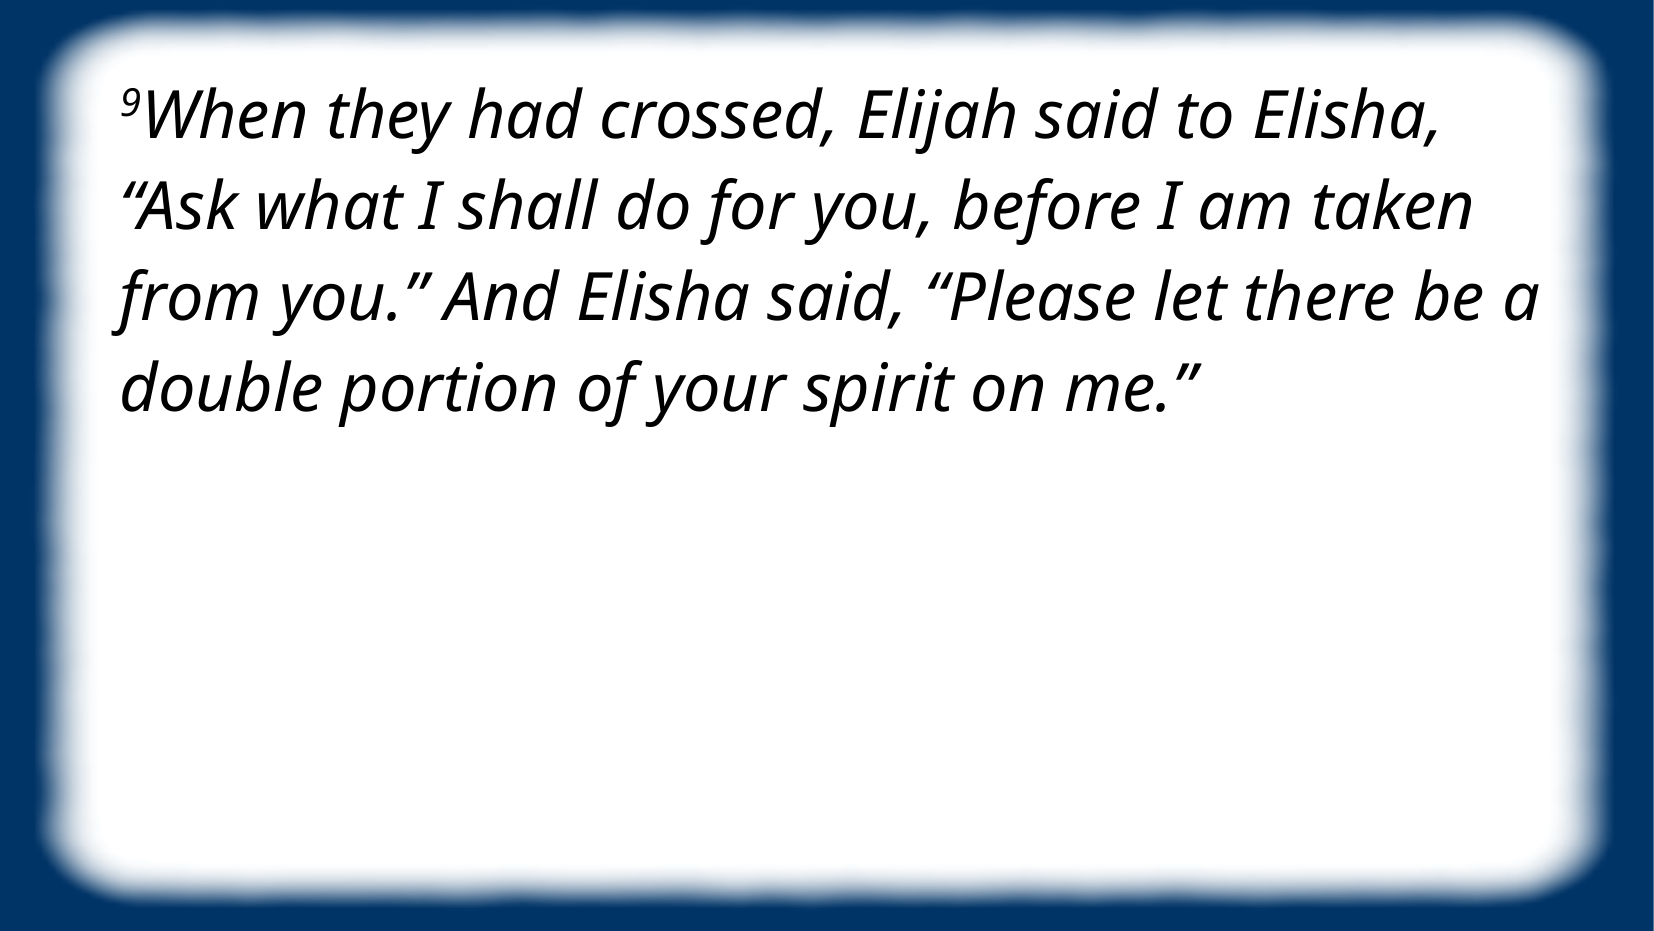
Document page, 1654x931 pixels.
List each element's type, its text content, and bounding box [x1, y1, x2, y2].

text_box 9When they had crossed, Elijah said to Elisha, “Ask what I shall do for you, before I am taken from you.” And Elisha said, “Please let there be a double portion of your spirit on me.” [105, 60, 1561, 466]
picture [0, 0, 1654, 931]
